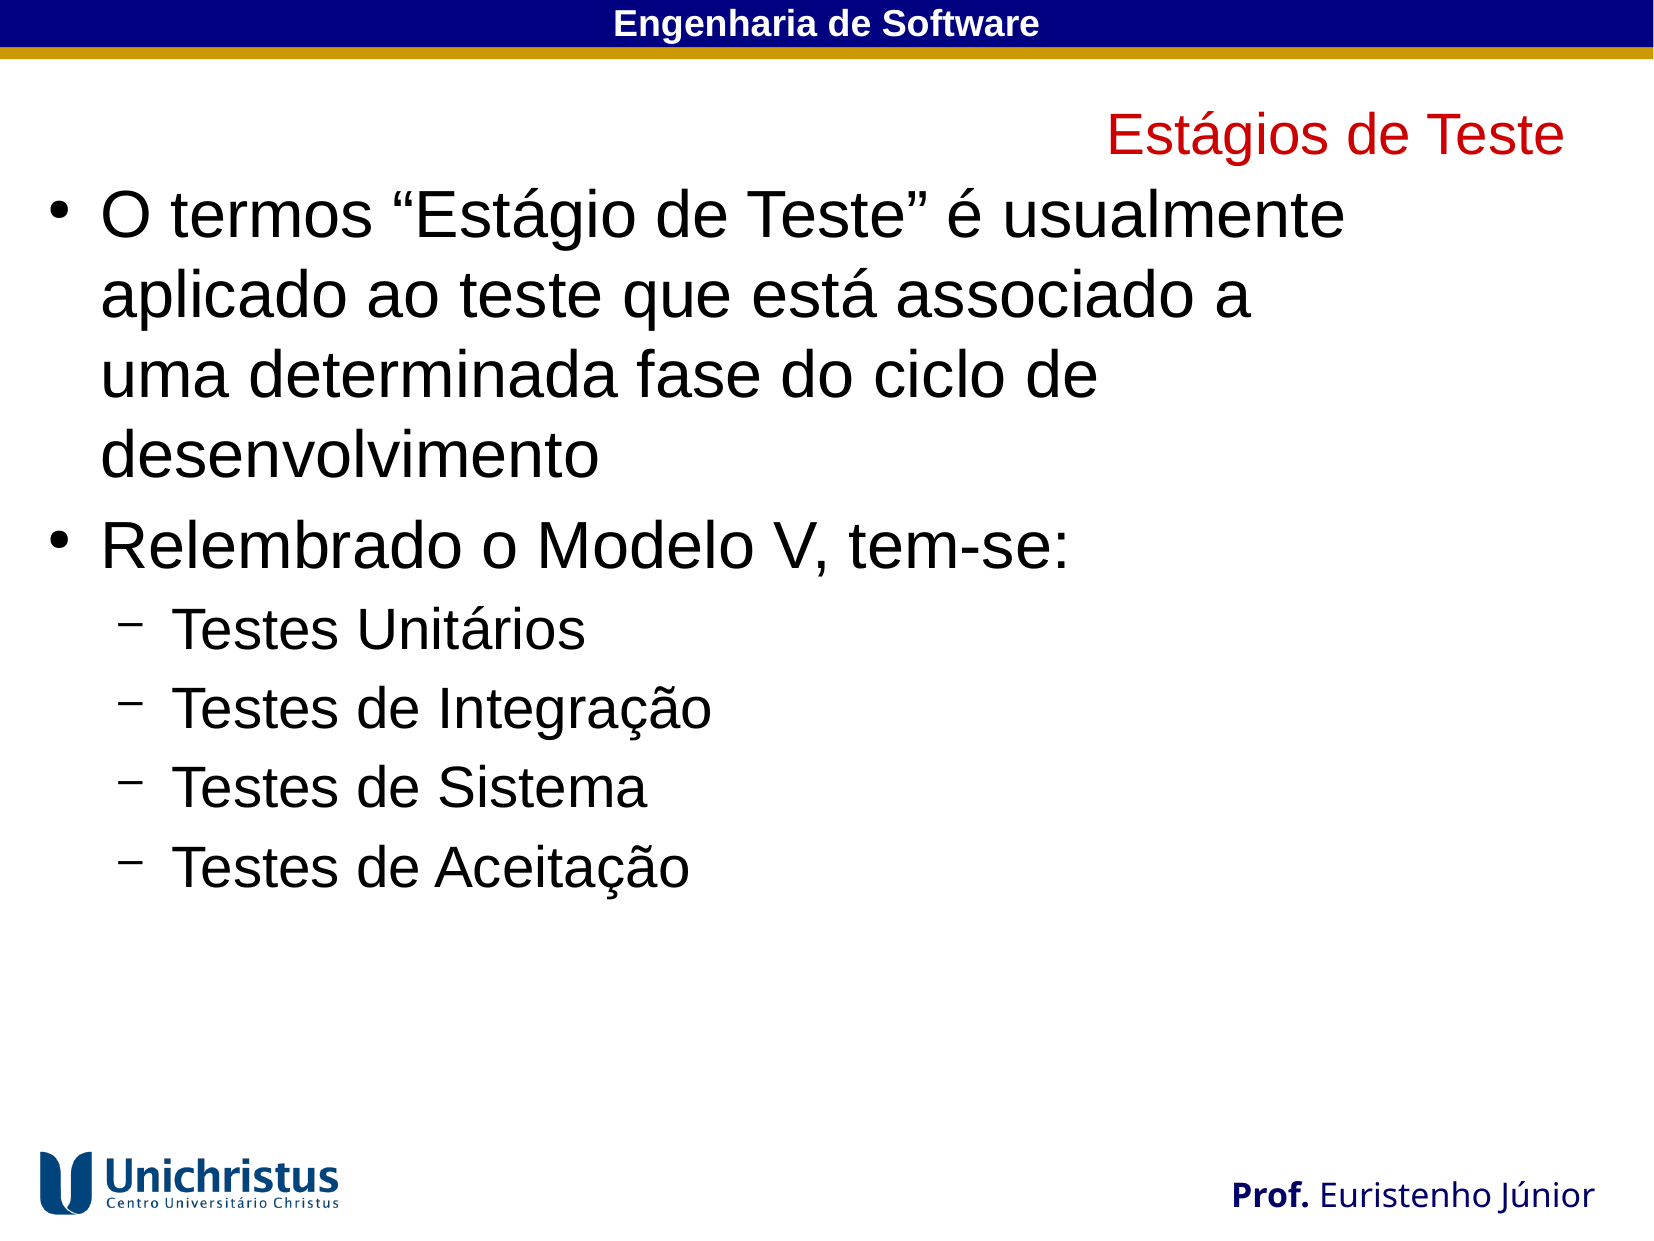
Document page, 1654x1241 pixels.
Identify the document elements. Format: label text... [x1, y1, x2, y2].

list O termos “Estágio de Teste” é usualmente aplicado ao teste que está associado a uma determinada fase do ciclo de desenvolvimento Relembrado o Modelo V, tem-se: Testes Unitários Testes de Integração Testes de Sistema Testes de Aceitação [14, 163, 1365, 907]
text_box Engenharia de Software [0, 0, 1654, 48]
text_box [0, 48, 1654, 60]
text_box Prof. Euristenho Júnior [1216, 1163, 1654, 1224]
text_box Estágios de Teste [1091, 94, 1582, 201]
picture [35, 1148, 343, 1217]
